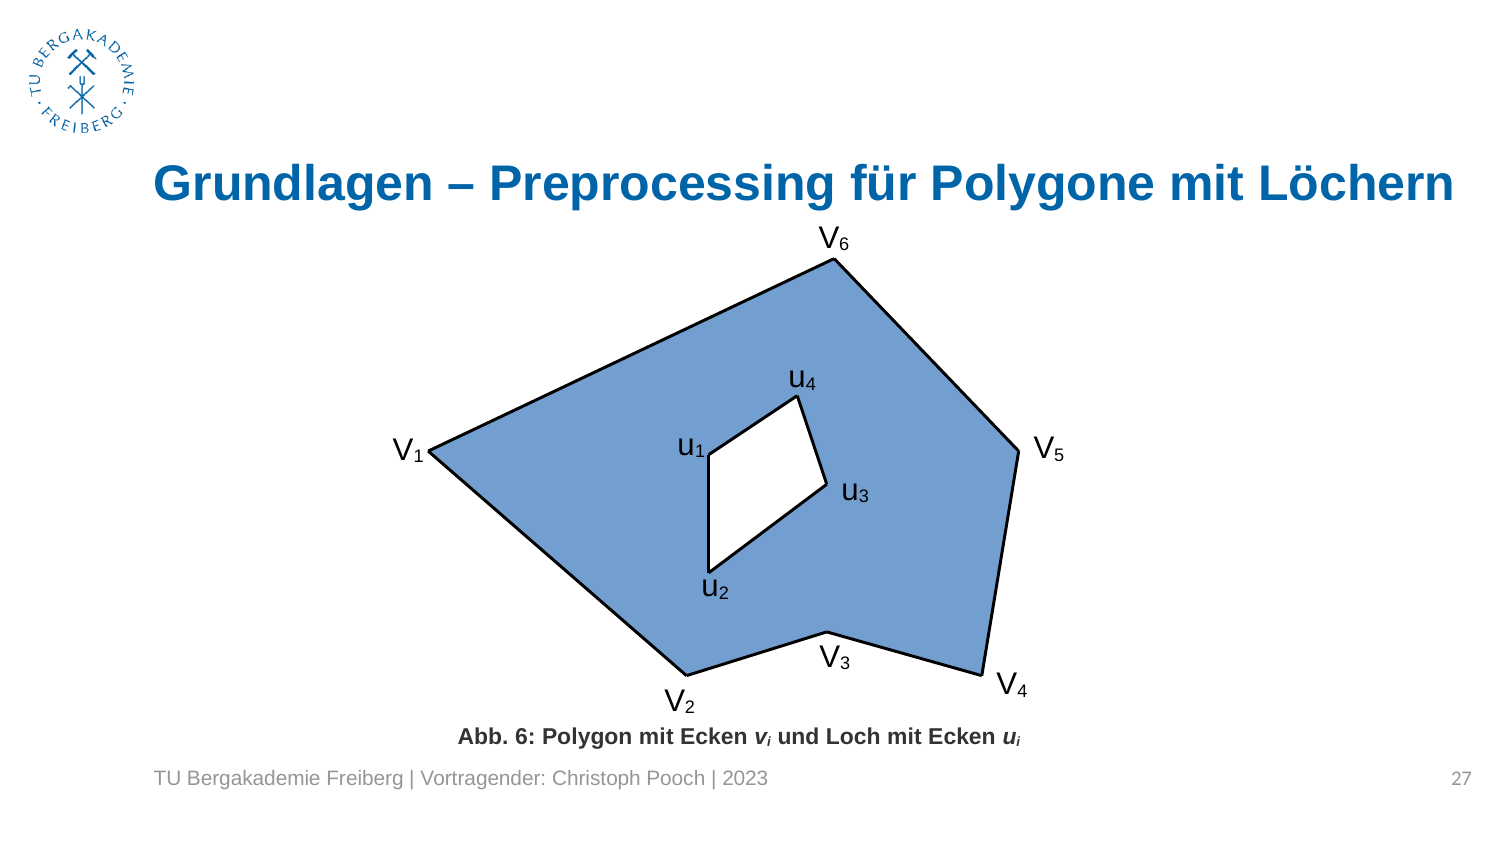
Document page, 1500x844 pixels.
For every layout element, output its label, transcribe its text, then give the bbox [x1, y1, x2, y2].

slide_number 44 [1352, 764, 1473, 825]
text_box [489, 276, 1016, 673]
text_box u4 [773, 352, 885, 432]
picture [29, 29, 134, 133]
text_box V4 [981, 659, 1093, 739]
text_box u3 [826, 464, 938, 544]
text_box V5 [1018, 422, 1162, 502]
list Grundlagen – Preprocessing für Polygone mit Löchern [153, 150, 1477, 221]
text_box u2 [686, 561, 798, 641]
text_box u1 [662, 419, 774, 499]
text_box V6 [803, 212, 915, 292]
text_box V2 [649, 675, 761, 716]
text_box Abb. 6: Polygon mit Ecken vi und Loch mit Ecken ui [442, 716, 1081, 800]
text_box V3 [804, 631, 916, 711]
text_box V1 [377, 424, 489, 504]
footer TU Bergakademie Freiberg | Vortragender: Christoph Pooch | 2023 [153, 764, 1353, 824]
